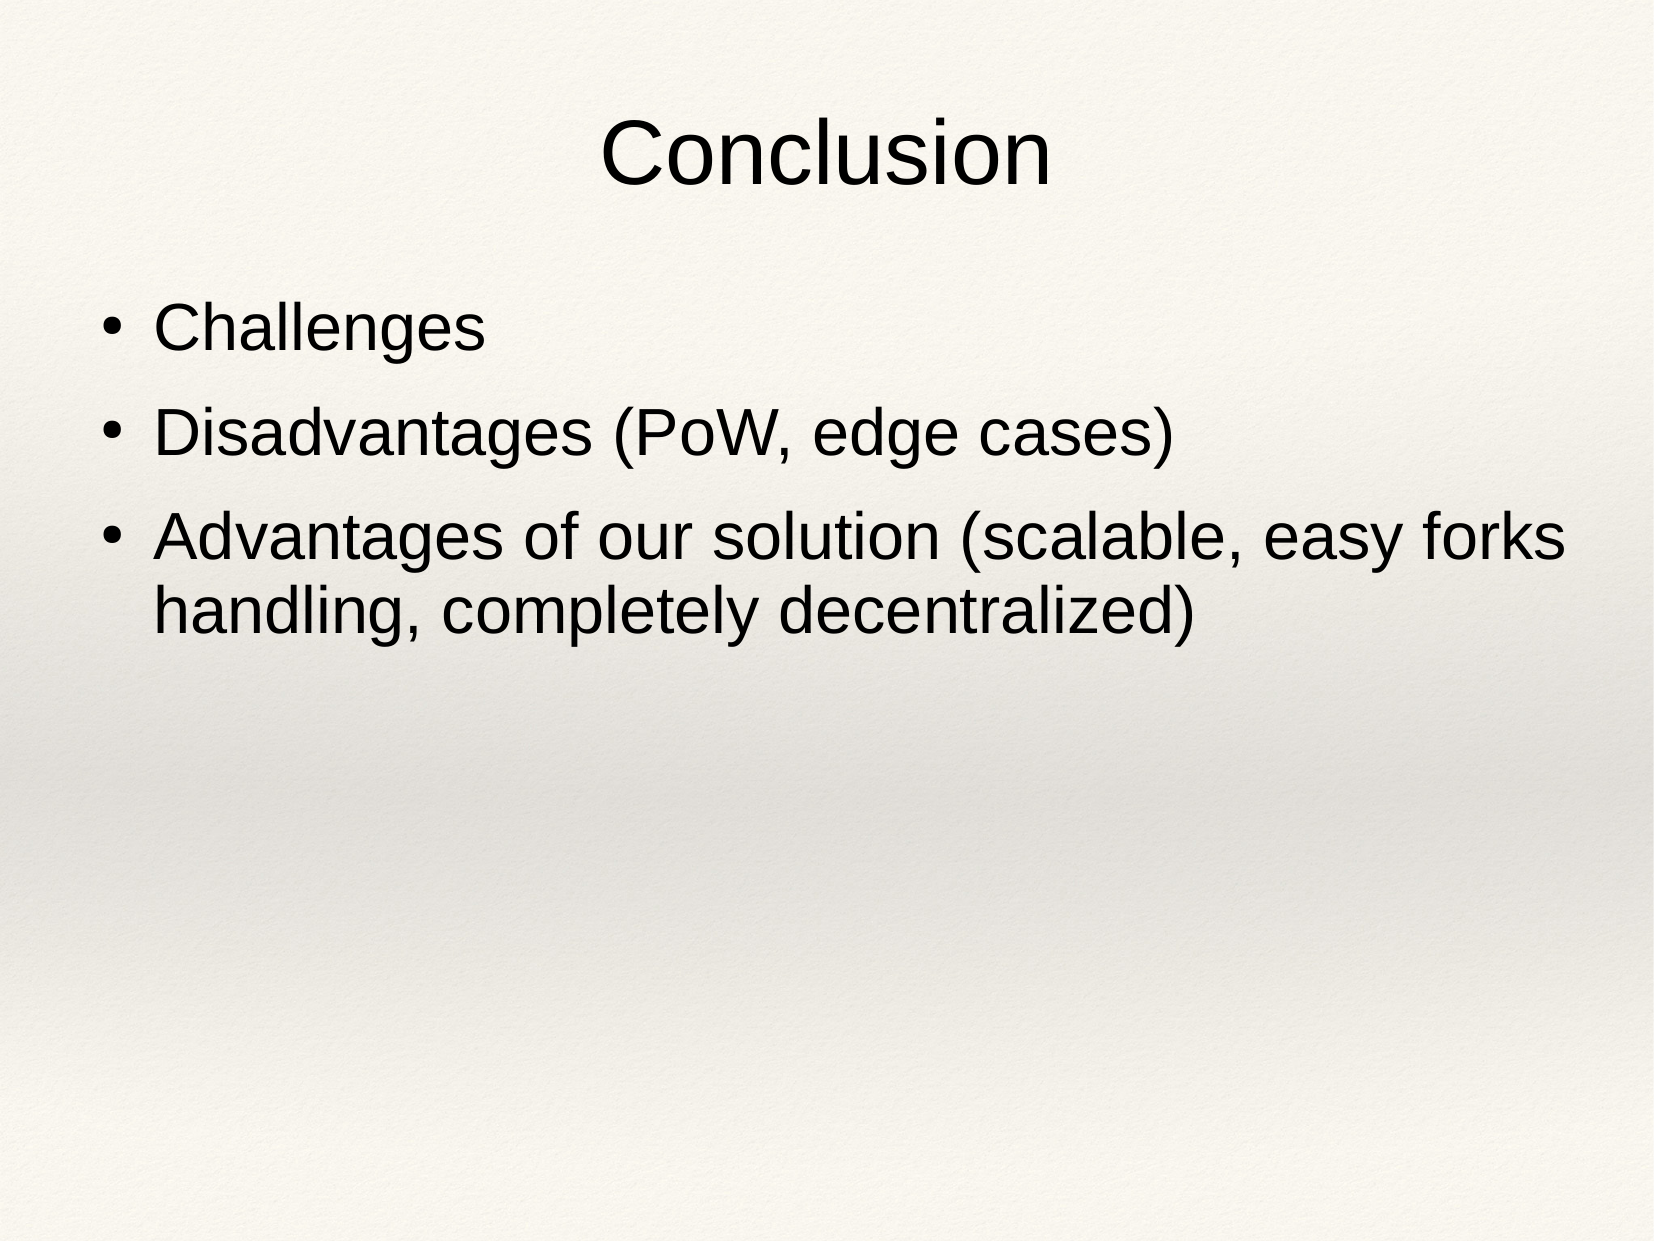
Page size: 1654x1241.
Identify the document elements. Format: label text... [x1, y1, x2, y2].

title Conclusion [82, 49, 1571, 257]
picture [0, 0, 1654, 1241]
list Challenges Disadvantages (PoW, edge cases) Advantages of our solution (scalable, easy forks handling, completely decentralized) [82, 290, 1571, 1010]
